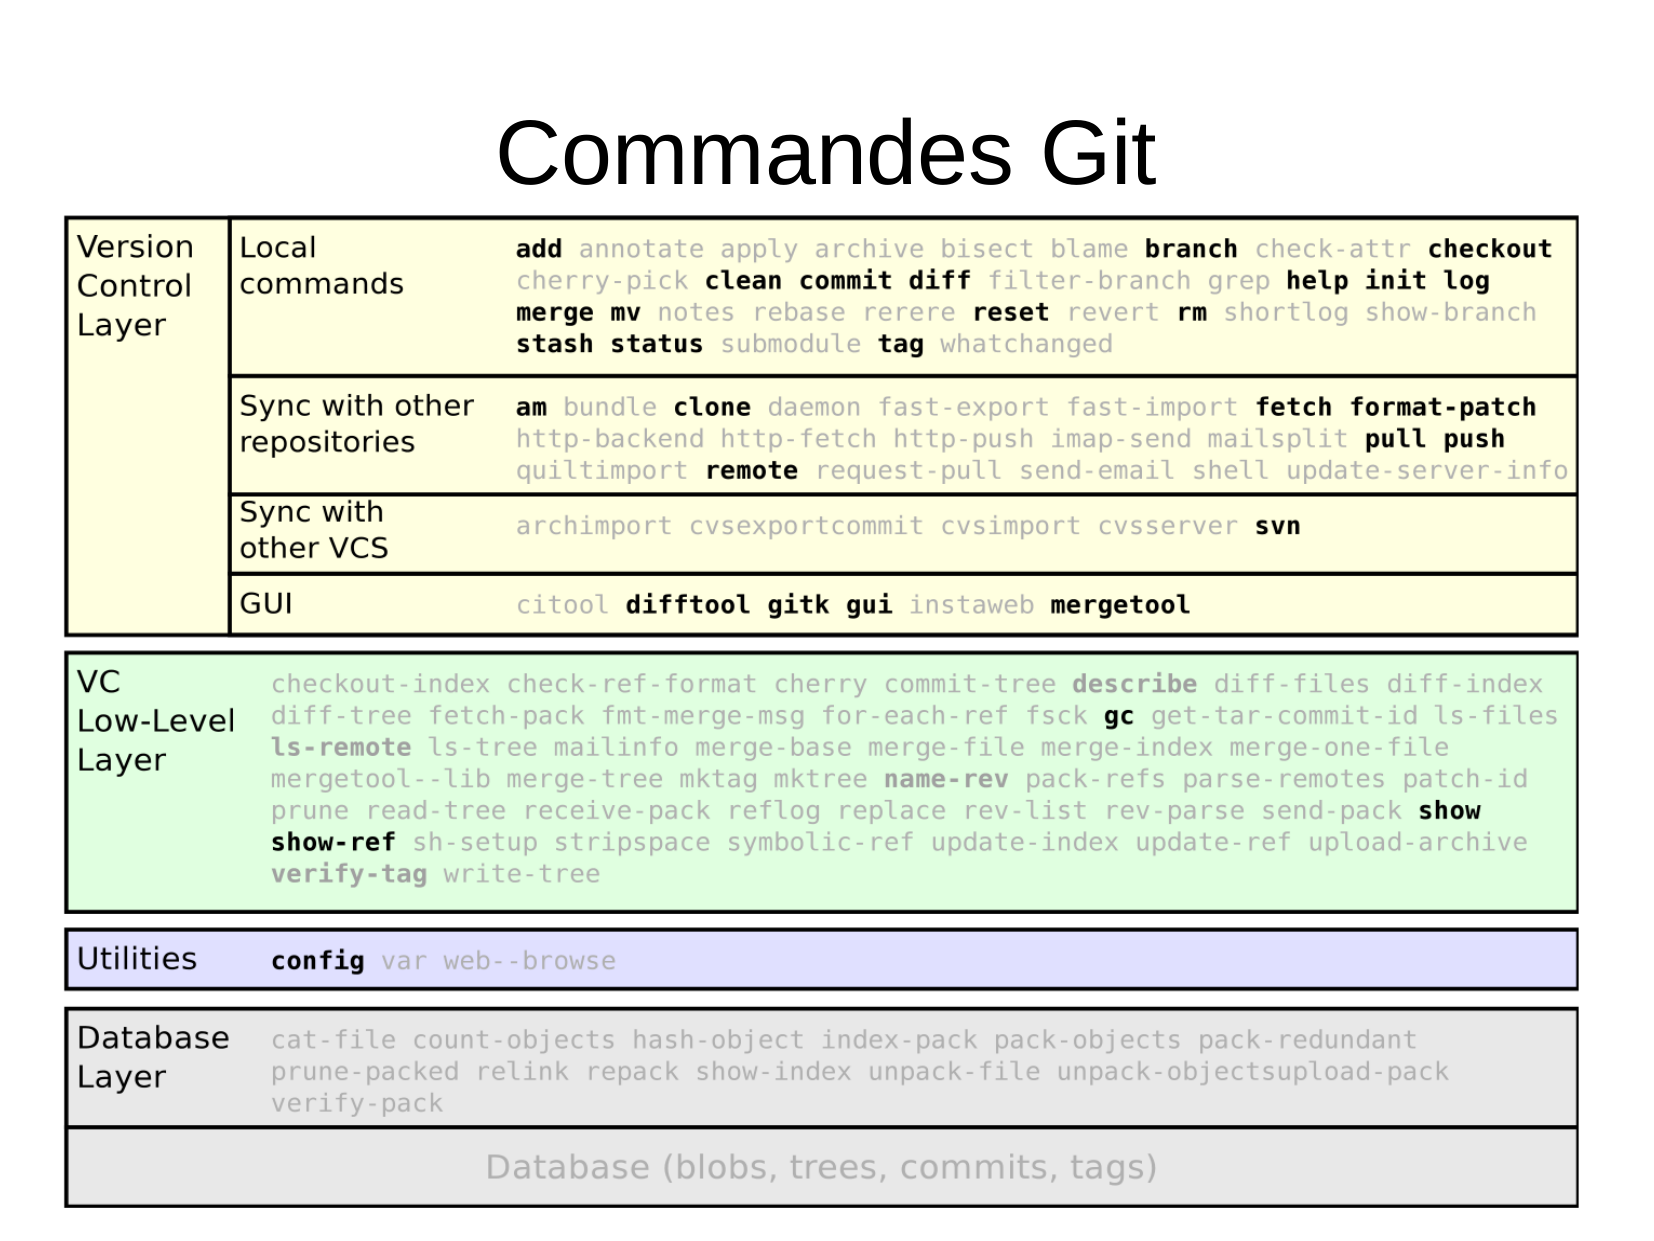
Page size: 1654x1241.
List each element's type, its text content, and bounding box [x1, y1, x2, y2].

title Commandes Git [82, 49, 1571, 212]
picture [59, 212, 1583, 1211]
